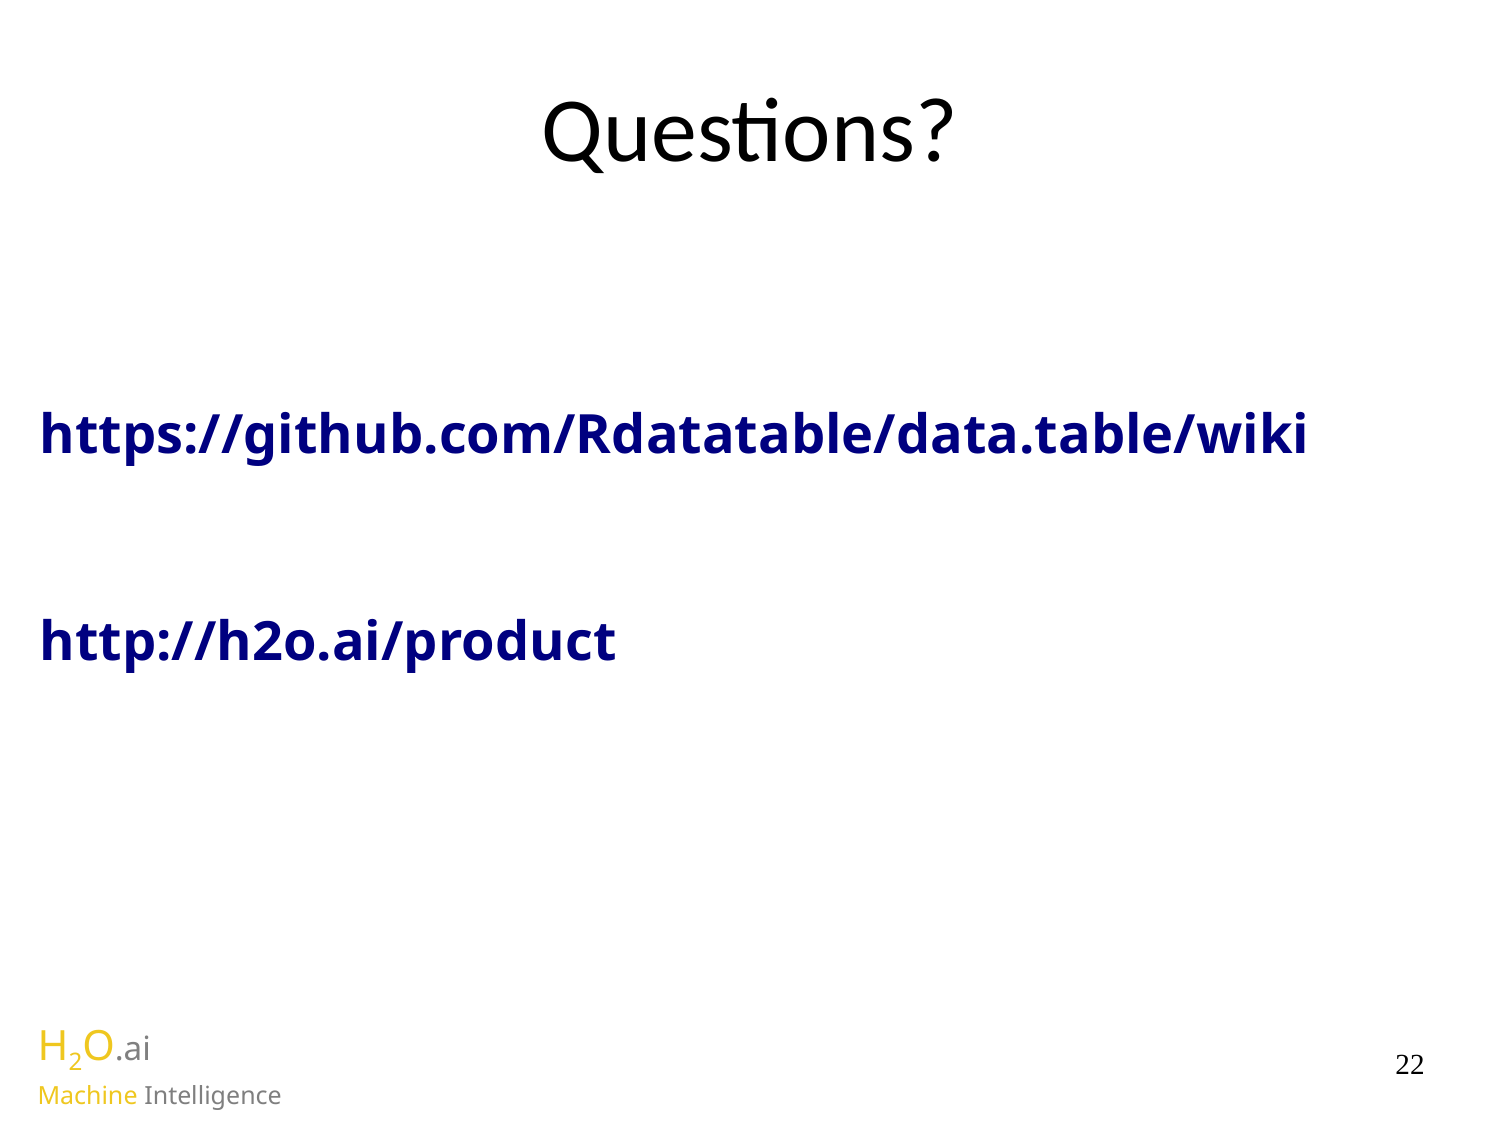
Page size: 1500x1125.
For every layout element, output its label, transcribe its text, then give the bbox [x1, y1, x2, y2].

title Questions? [75, 15, 1425, 263]
list https://github.com/Rdatatable/data.table/wiki http://h2o.ai/product [0, 292, 1500, 736]
text_box [45, 525, 1423, 801]
